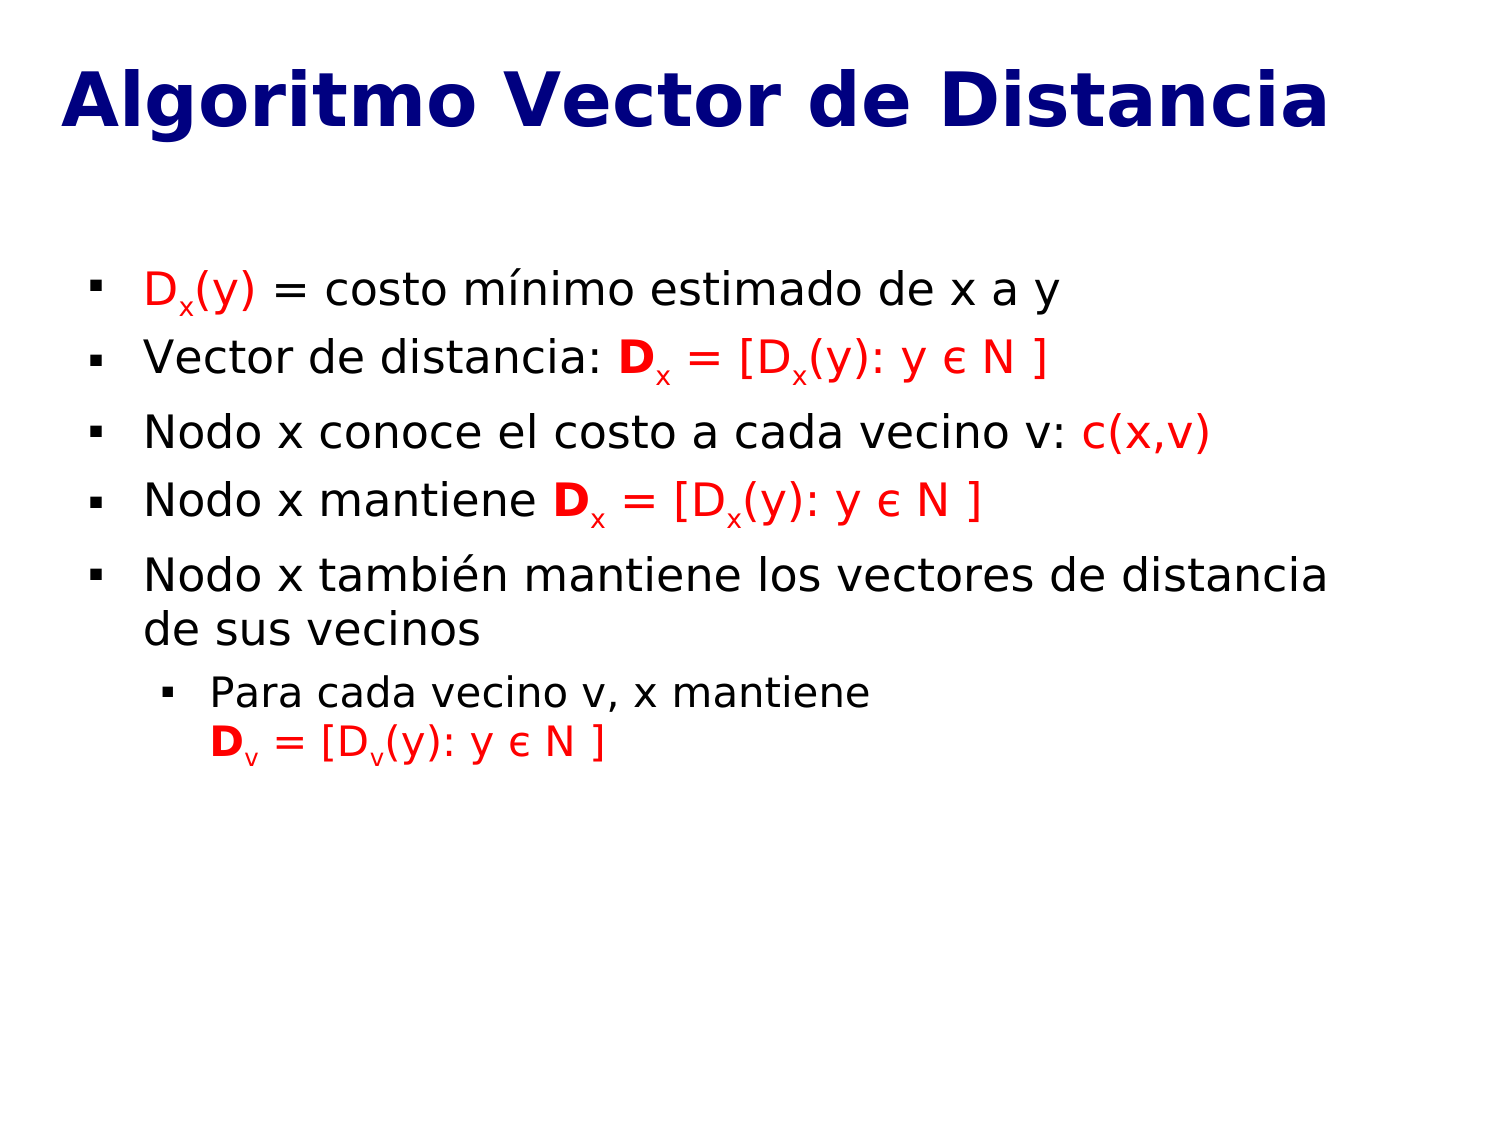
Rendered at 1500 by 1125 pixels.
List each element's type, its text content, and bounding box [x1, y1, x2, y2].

list Dx(y) = costo mínimo estimado de x a y Vector de distancia: Dx = [Dx(y): y є N ] Nodo x conoce el costo a cada vecino v: c(x,v) Nodo x mantiene Dx = [Dx(y): y є N ] Nodo x también mantiene los vectores de distancia de sus vecinos Para cada vecino v, x mantiene Dv = [Dv(y): y є N ] [87, 262, 1363, 1026]
title Algoritmo Vector de Distancia [46, 1, 1500, 204]
